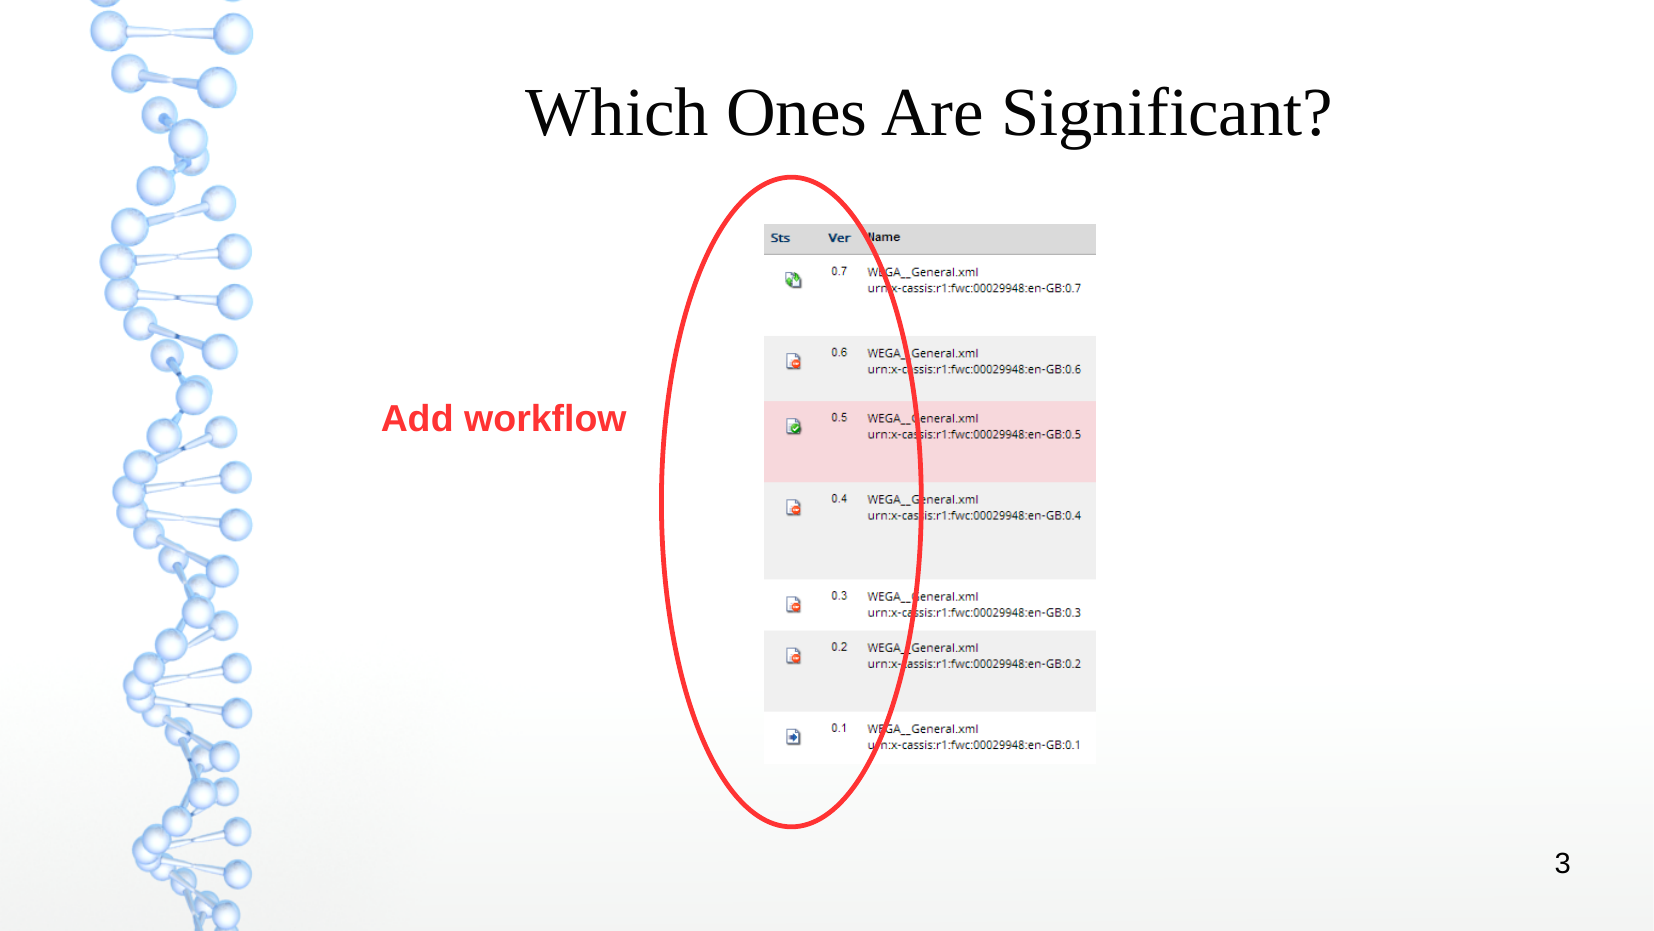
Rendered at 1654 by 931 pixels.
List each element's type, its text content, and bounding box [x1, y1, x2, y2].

text_box Add workflow [366, 389, 644, 447]
picture [0, 0, 1654, 931]
title Which Ones Are Significant? [265, 35, 1595, 189]
